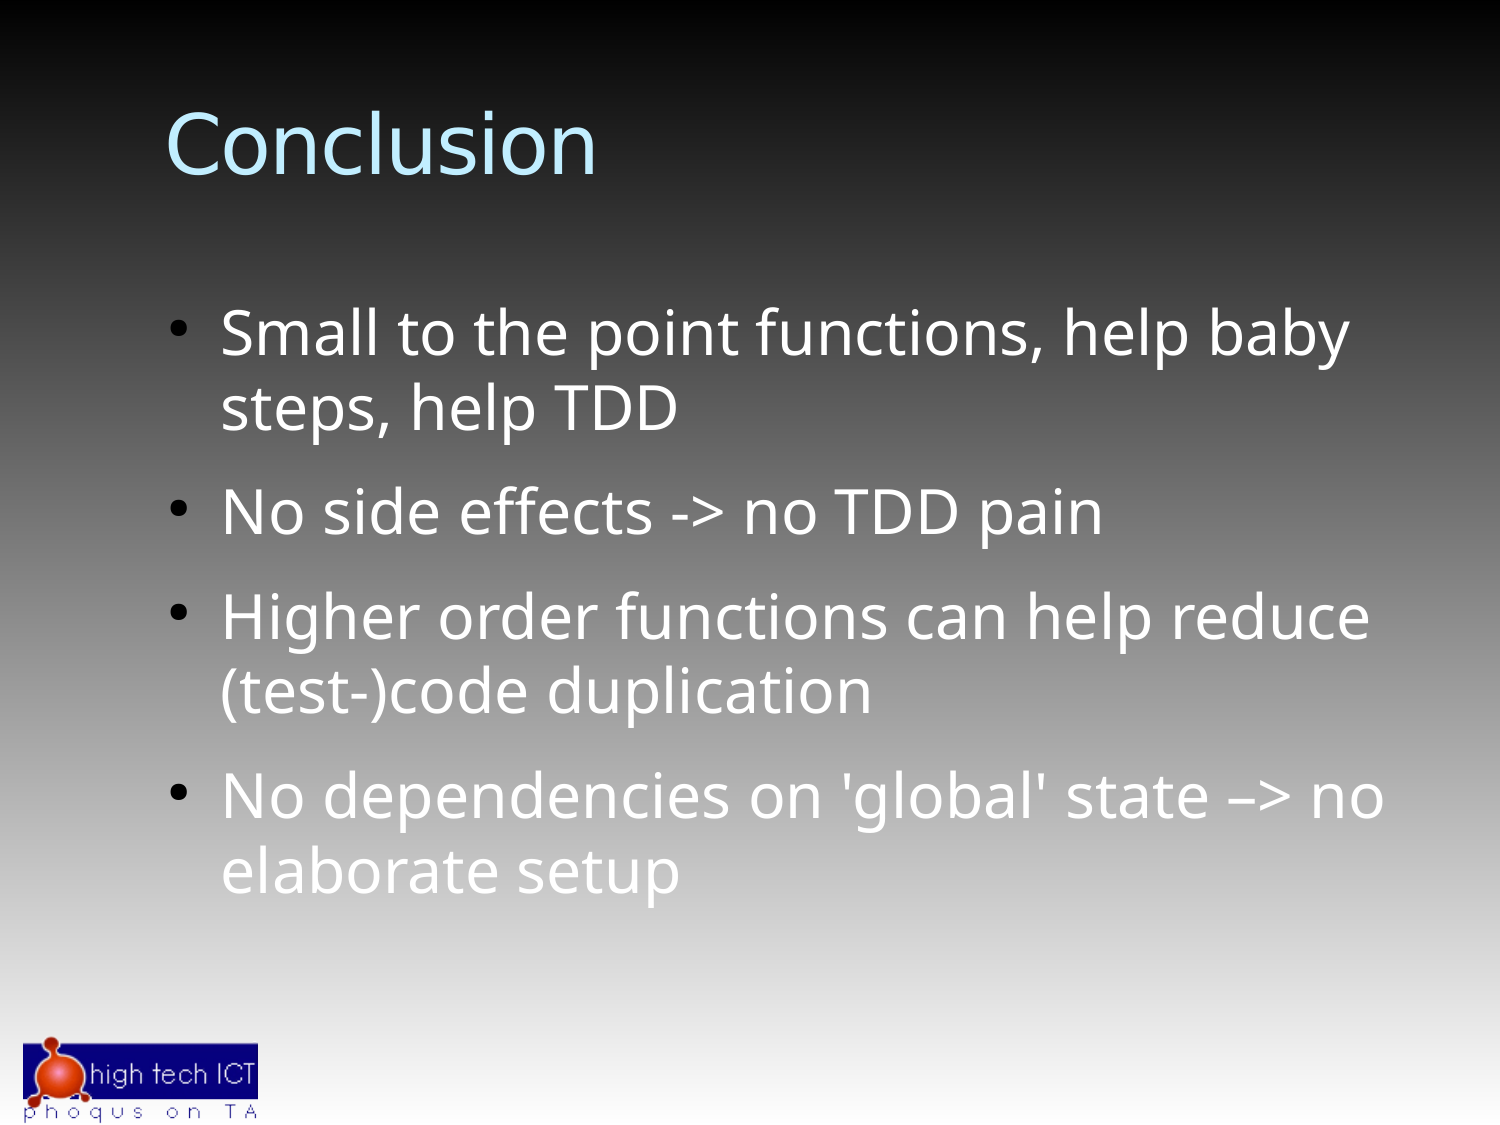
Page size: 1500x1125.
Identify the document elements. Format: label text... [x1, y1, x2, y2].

title Conclusion [150, 84, 1425, 235]
picture [23, 1035, 258, 1125]
list Small to the point functions, help baby steps, help TDD No side effects -> no TDD pain Higher order functions can help reduce (test-)code duplication No dependencies on 'global' state –> no elaborate setup [150, 292, 1425, 1043]
